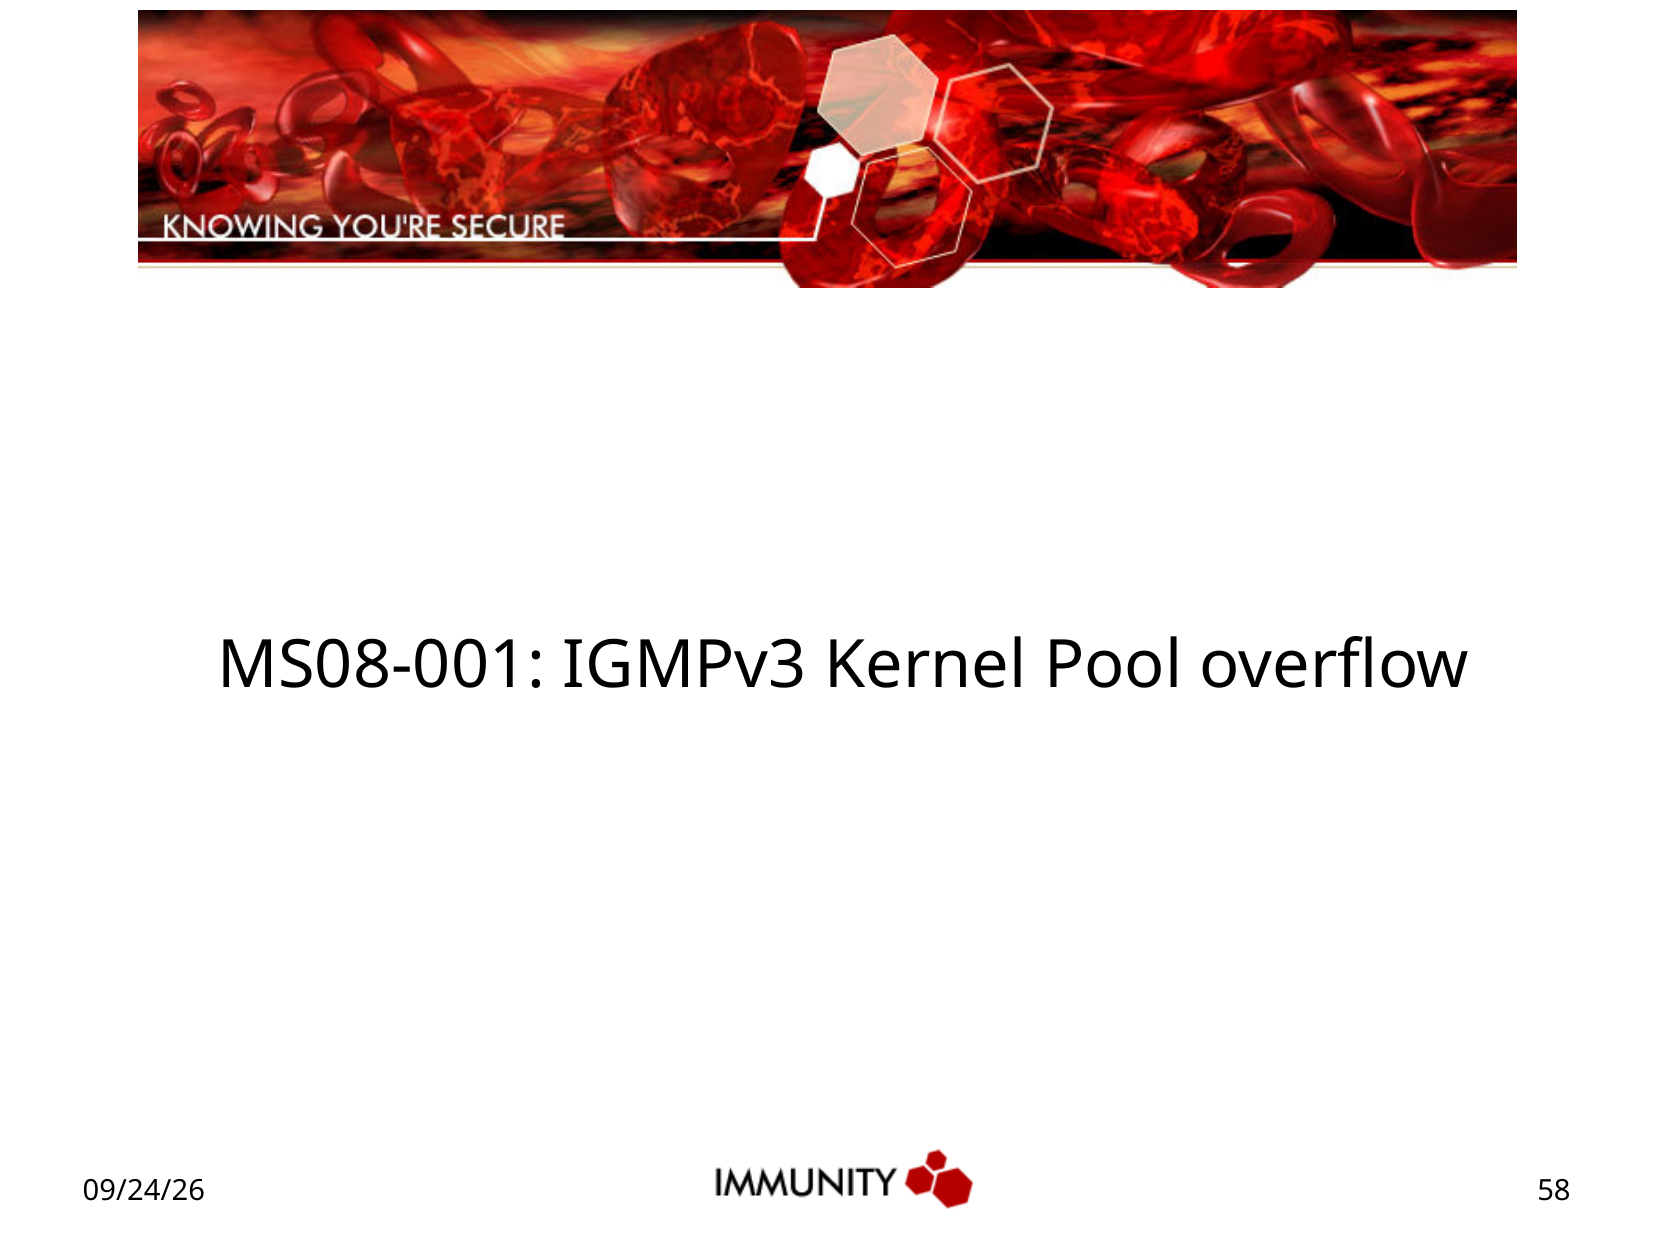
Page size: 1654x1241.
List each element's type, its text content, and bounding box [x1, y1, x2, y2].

picture [694, 1130, 984, 1235]
picture [138, 10, 1517, 288]
subtitle MS08-001: IGMPv3 Kernel Pool overflow [82, 297, 1571, 1102]
